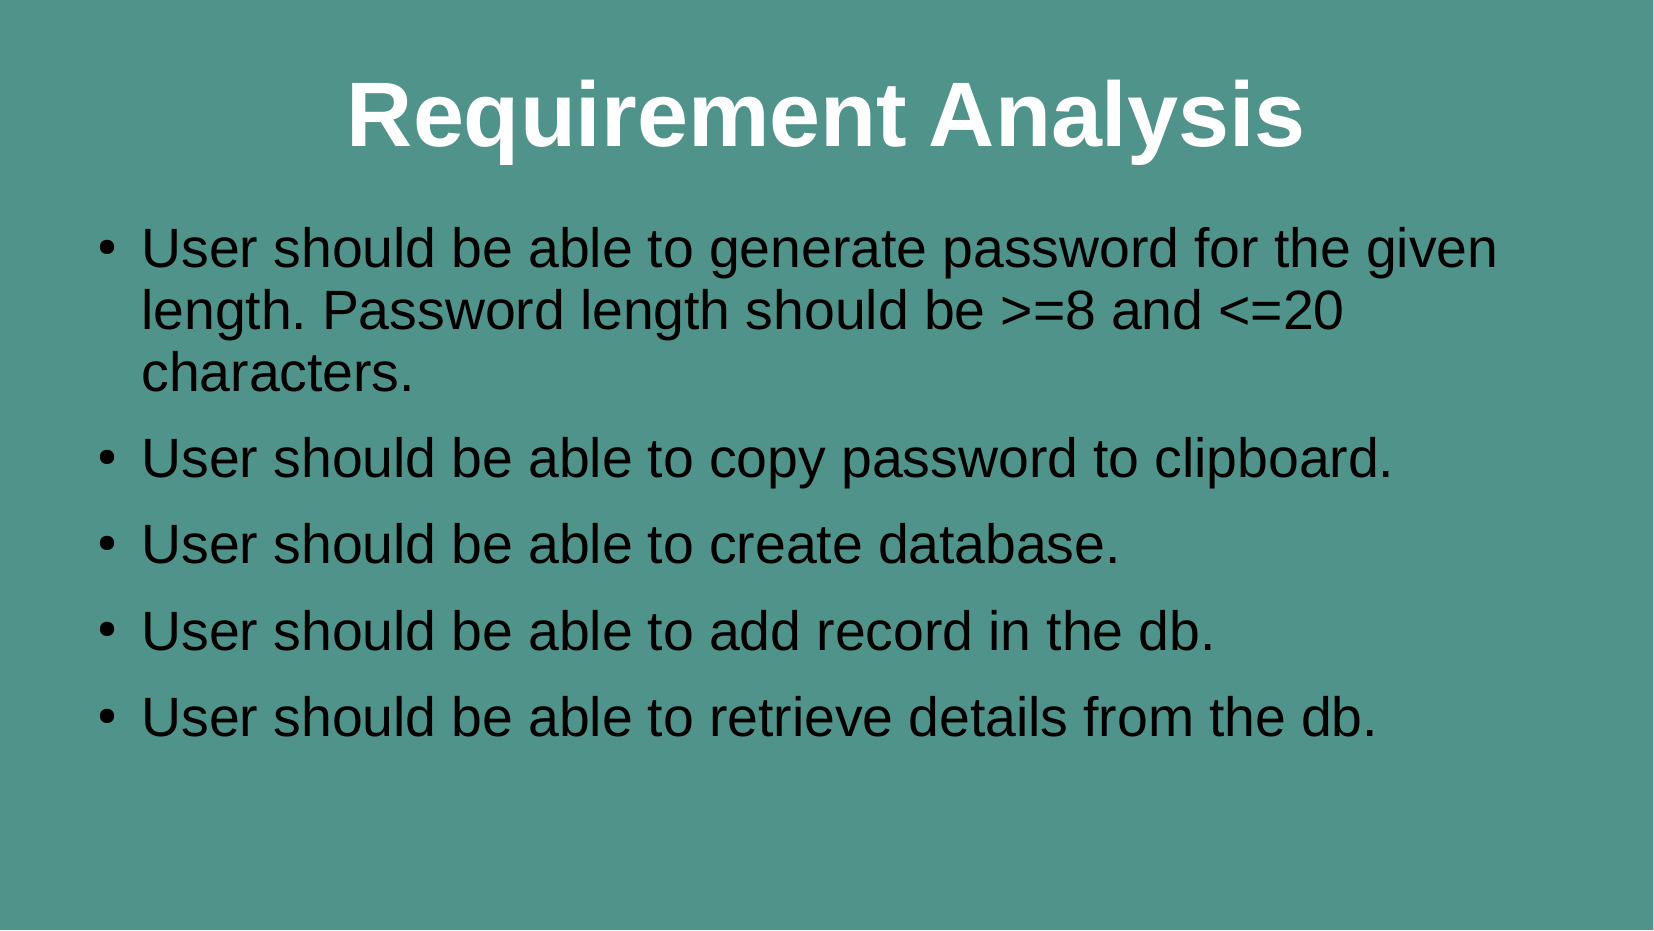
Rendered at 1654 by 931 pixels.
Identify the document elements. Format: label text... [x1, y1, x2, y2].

title Requirement Analysis [82, 37, 1571, 193]
list User should be able to generate password for the given length. Password length should be >=8 and <=20 characters. User should be able to copy password to clipboard. User should be able to create database. User should be able to add record in the db. User should be able to retrieve details from the db. [82, 217, 1571, 758]
